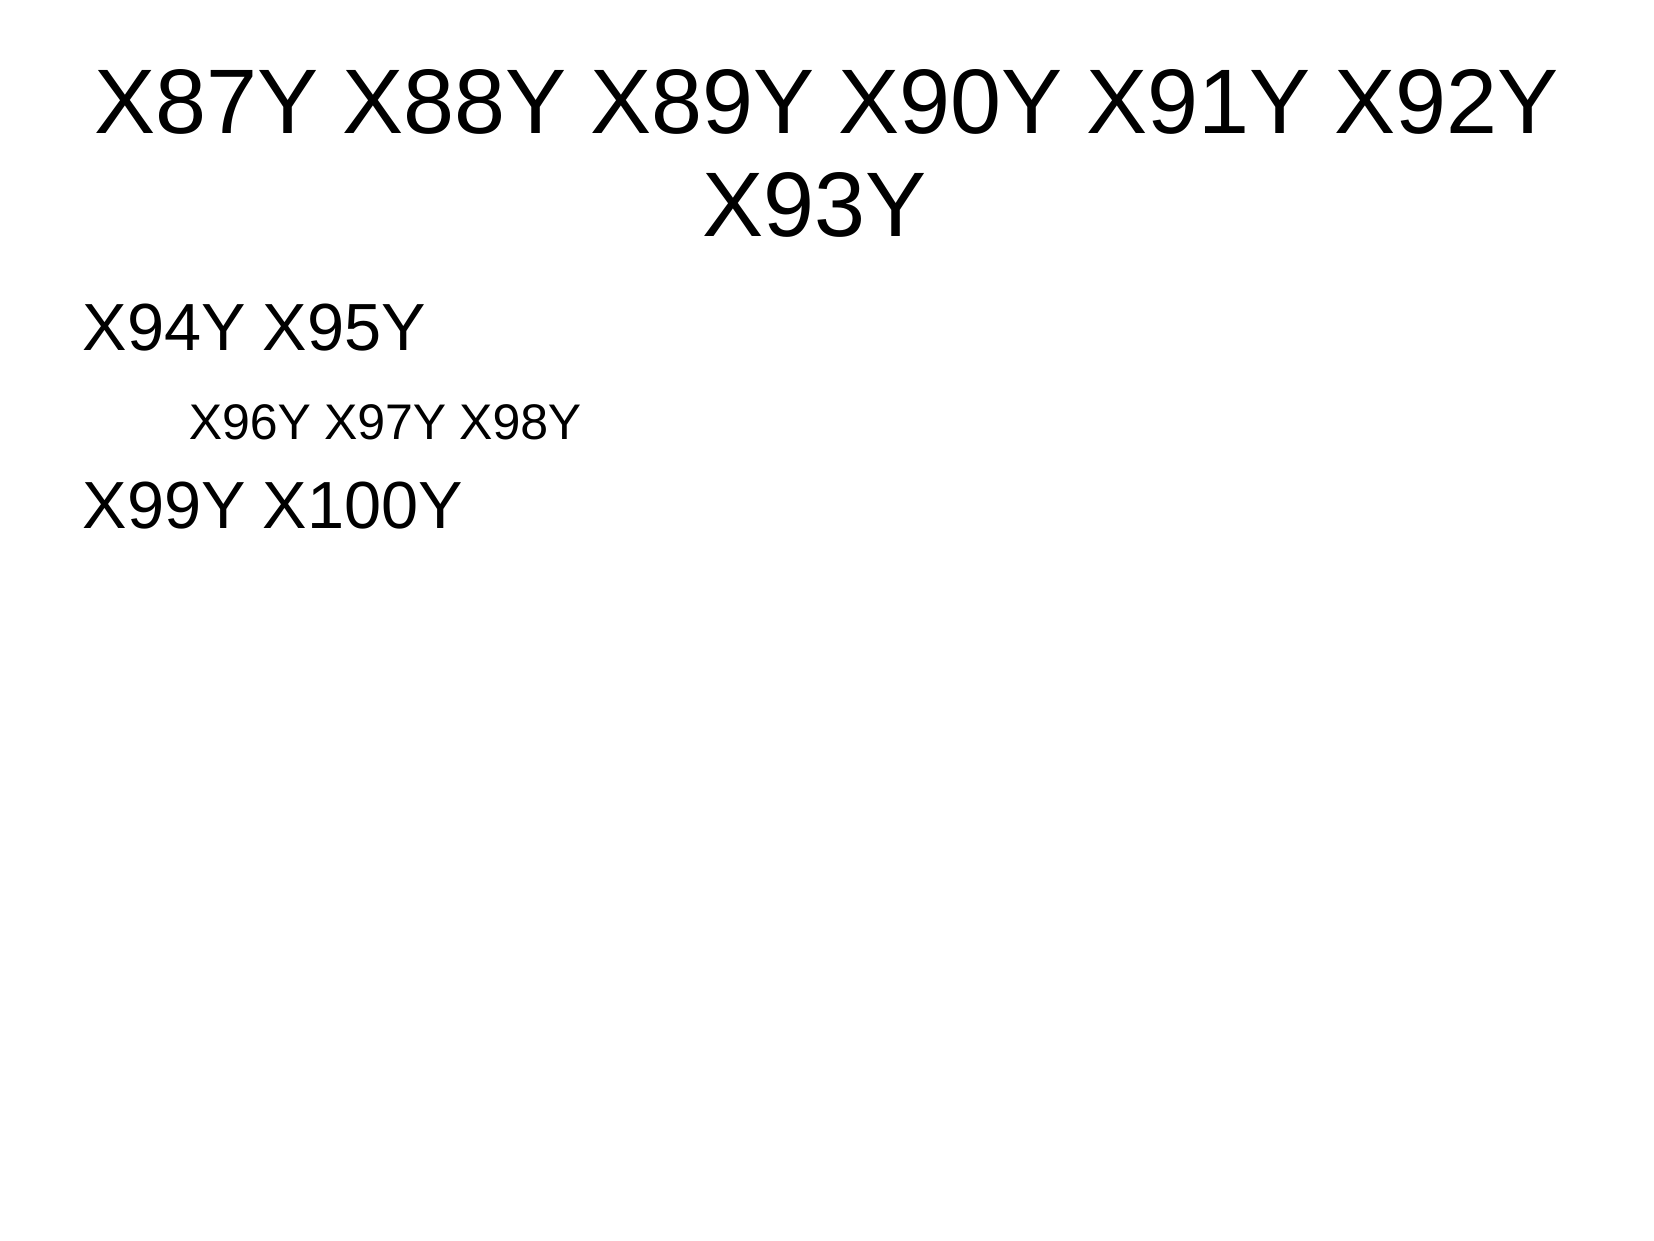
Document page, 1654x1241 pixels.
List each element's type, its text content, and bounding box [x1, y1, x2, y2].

title X87Y X88Y X89Y X90Y X91Y X92Y X93Y [82, 50, 1571, 256]
list X94Y X95Y X96Y X97Y X98Y X99Y X100Y [82, 290, 1571, 1094]
